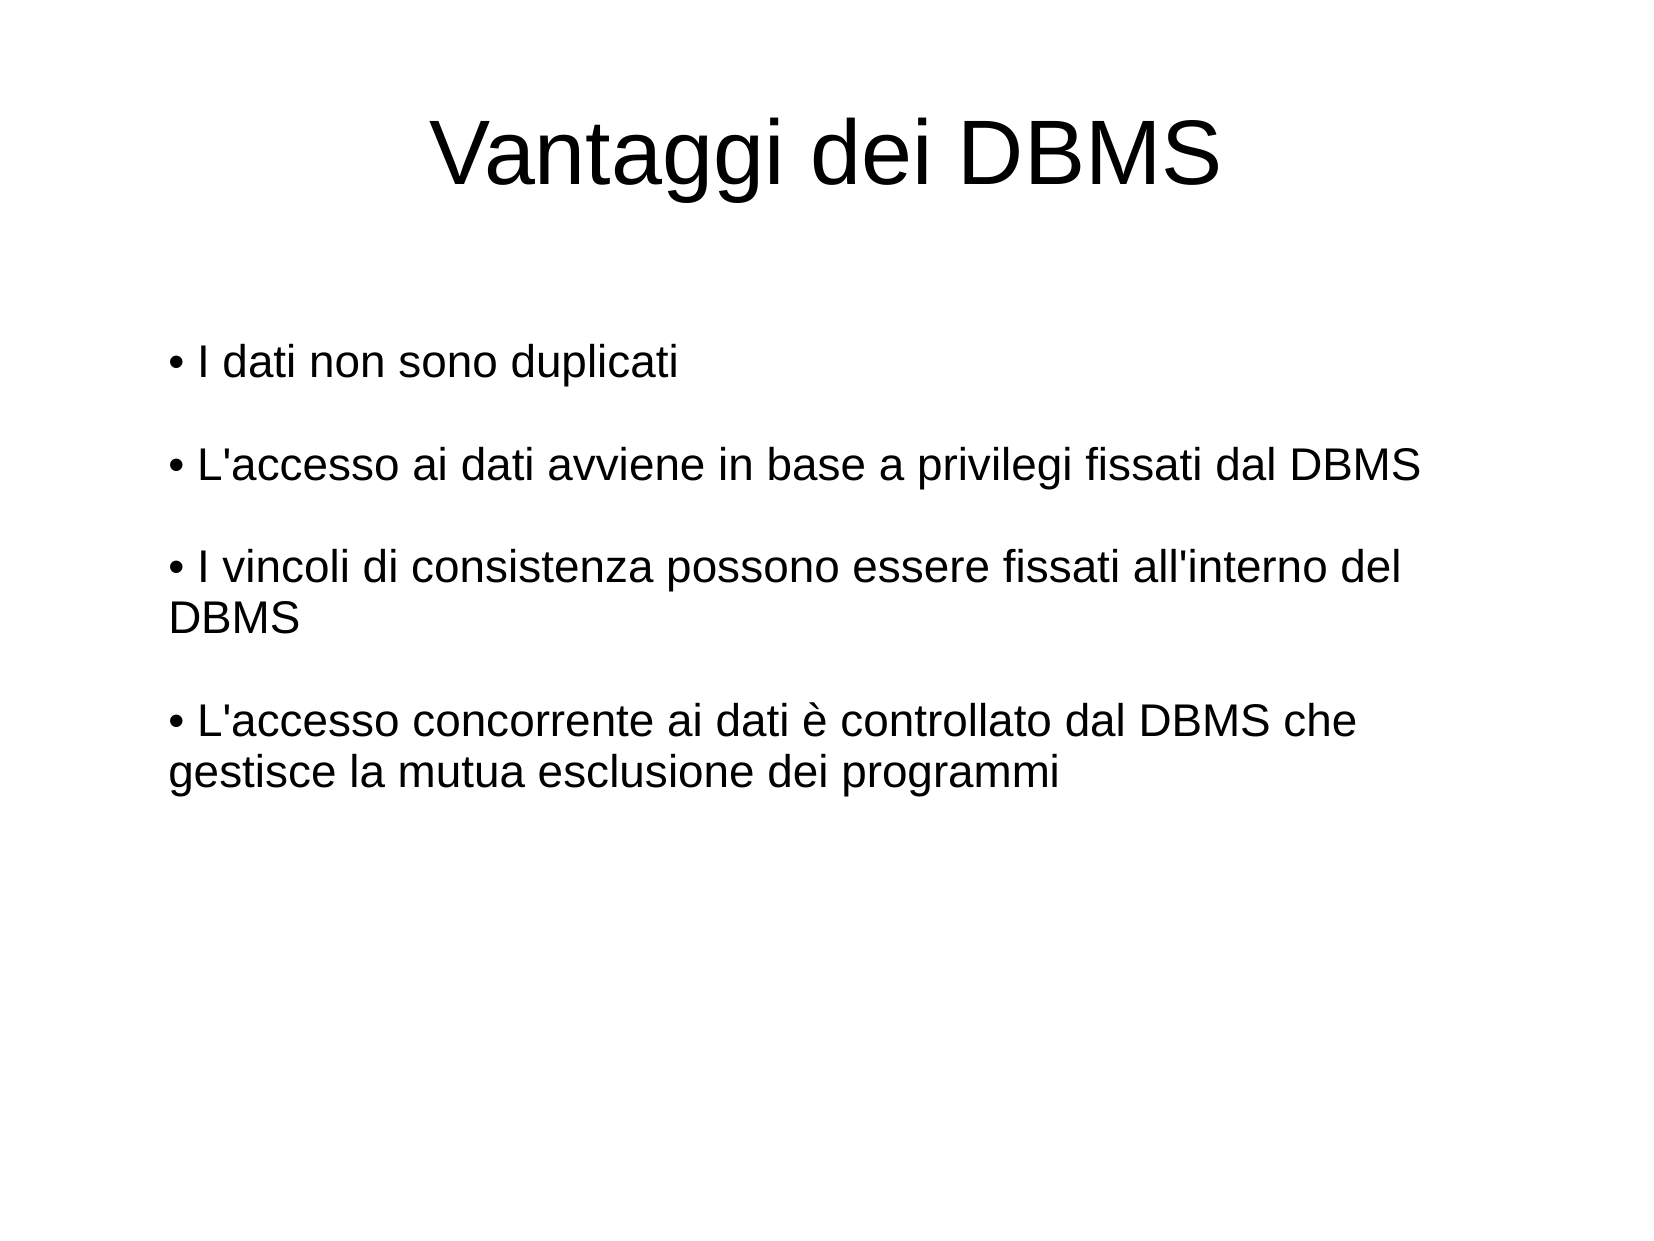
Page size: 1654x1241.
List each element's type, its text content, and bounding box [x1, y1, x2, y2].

title Vantaggi dei DBMS [82, 49, 1571, 257]
text_box • I dati non sono duplicati • L'accesso ai dati avviene in base a privilegi fissati dal DBMS • I vincoli di consistenza possono essere fissati all'interno del DBMS • L'accesso concorrente ai dati è controllato dal DBMS che gestisce la mutua esclusione dei programmi [153, 277, 1501, 1099]
